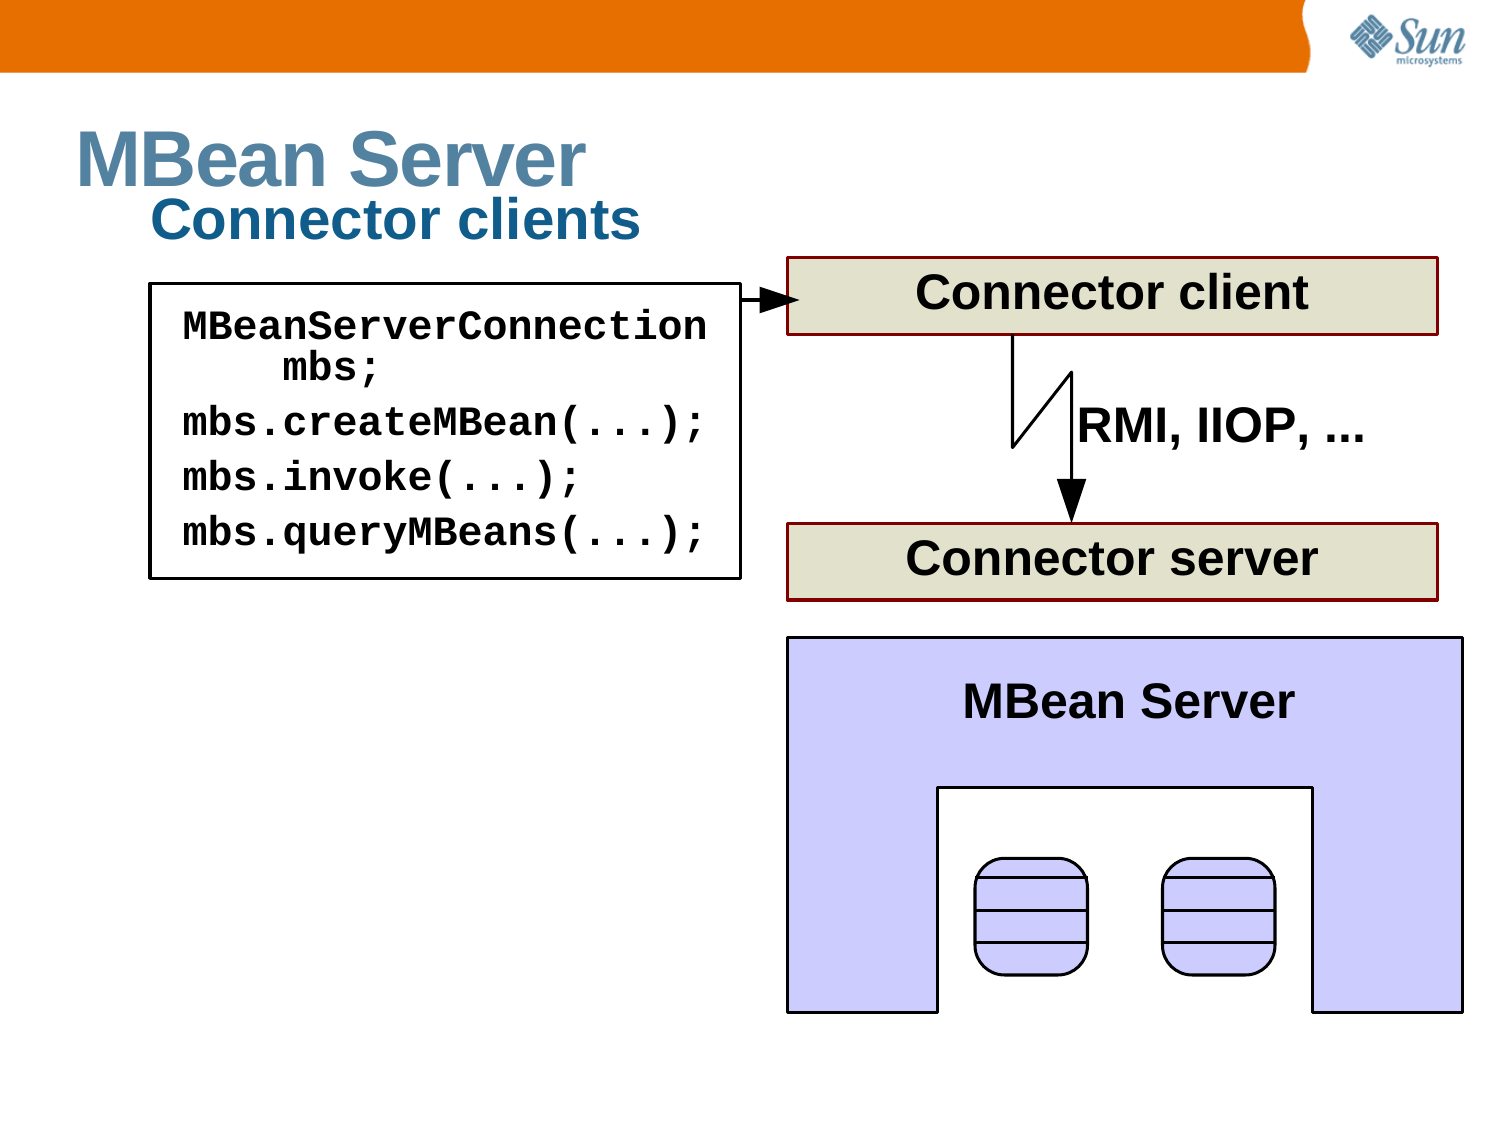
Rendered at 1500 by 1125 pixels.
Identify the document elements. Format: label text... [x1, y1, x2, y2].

text_box [787, 637, 1463, 1013]
text_box Connector client [787, 257, 1438, 335]
text_box [1162, 879, 1276, 976]
text_box RMI, IIOP, ... [1076, 405, 1397, 464]
picture [0, 0, 1500, 75]
text_box MBean Server [962, 680, 1296, 740]
text_box [977, 858, 1085, 876]
text_box [975, 912, 1088, 941]
text_box Connector clients [150, 187, 1426, 277]
text_box MBeanServerConnection mbs; mbs.createMBean(...); mbs.invoke(...); mbs.queryMBeans(...); [150, 283, 741, 579]
text_box Connector server [787, 523, 1438, 601]
text_box [975, 944, 1088, 976]
text_box [975, 879, 1088, 909]
text_box [1165, 858, 1273, 876]
title MBean Server [75, 122, 1438, 228]
